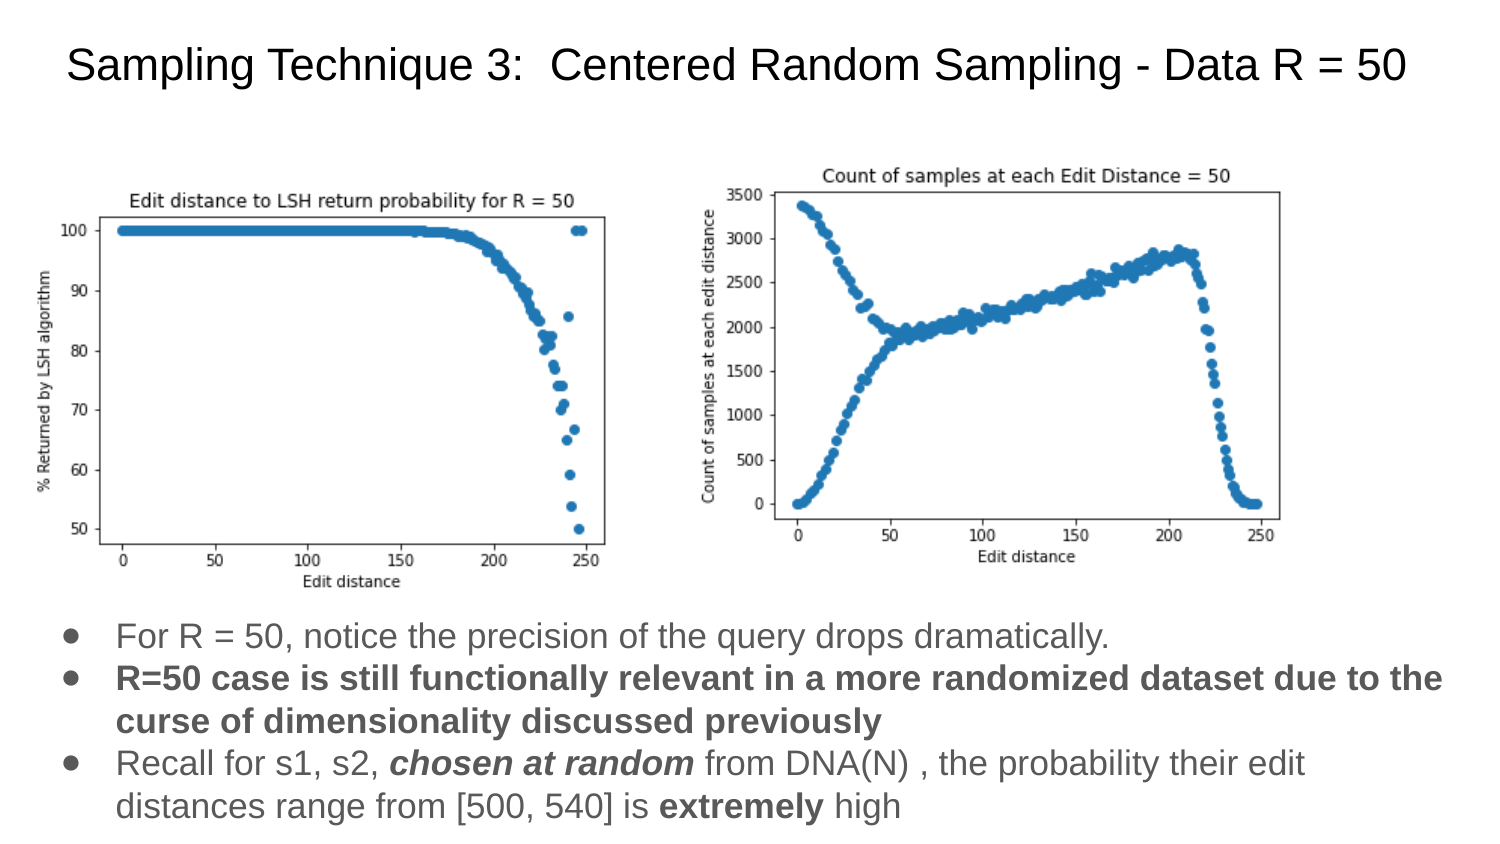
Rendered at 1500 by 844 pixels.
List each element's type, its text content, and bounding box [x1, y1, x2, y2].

text_box For R = 50, notice the precision of the query drops dramatically. R=50 case is still functionally relevant in a more randomized dataset due to the curse of dimensionality discussed previously Recall for s1, s2, chosen at random from DNA(N) , the probability their edit distances range from [500, 540] is extremely high [25, 597, 1467, 780]
title Sampling Technique 3: Centered Random Sampling - Data R = 50 [51, 20, 1449, 115]
picture [18, 164, 669, 598]
picture [693, 139, 1344, 573]
